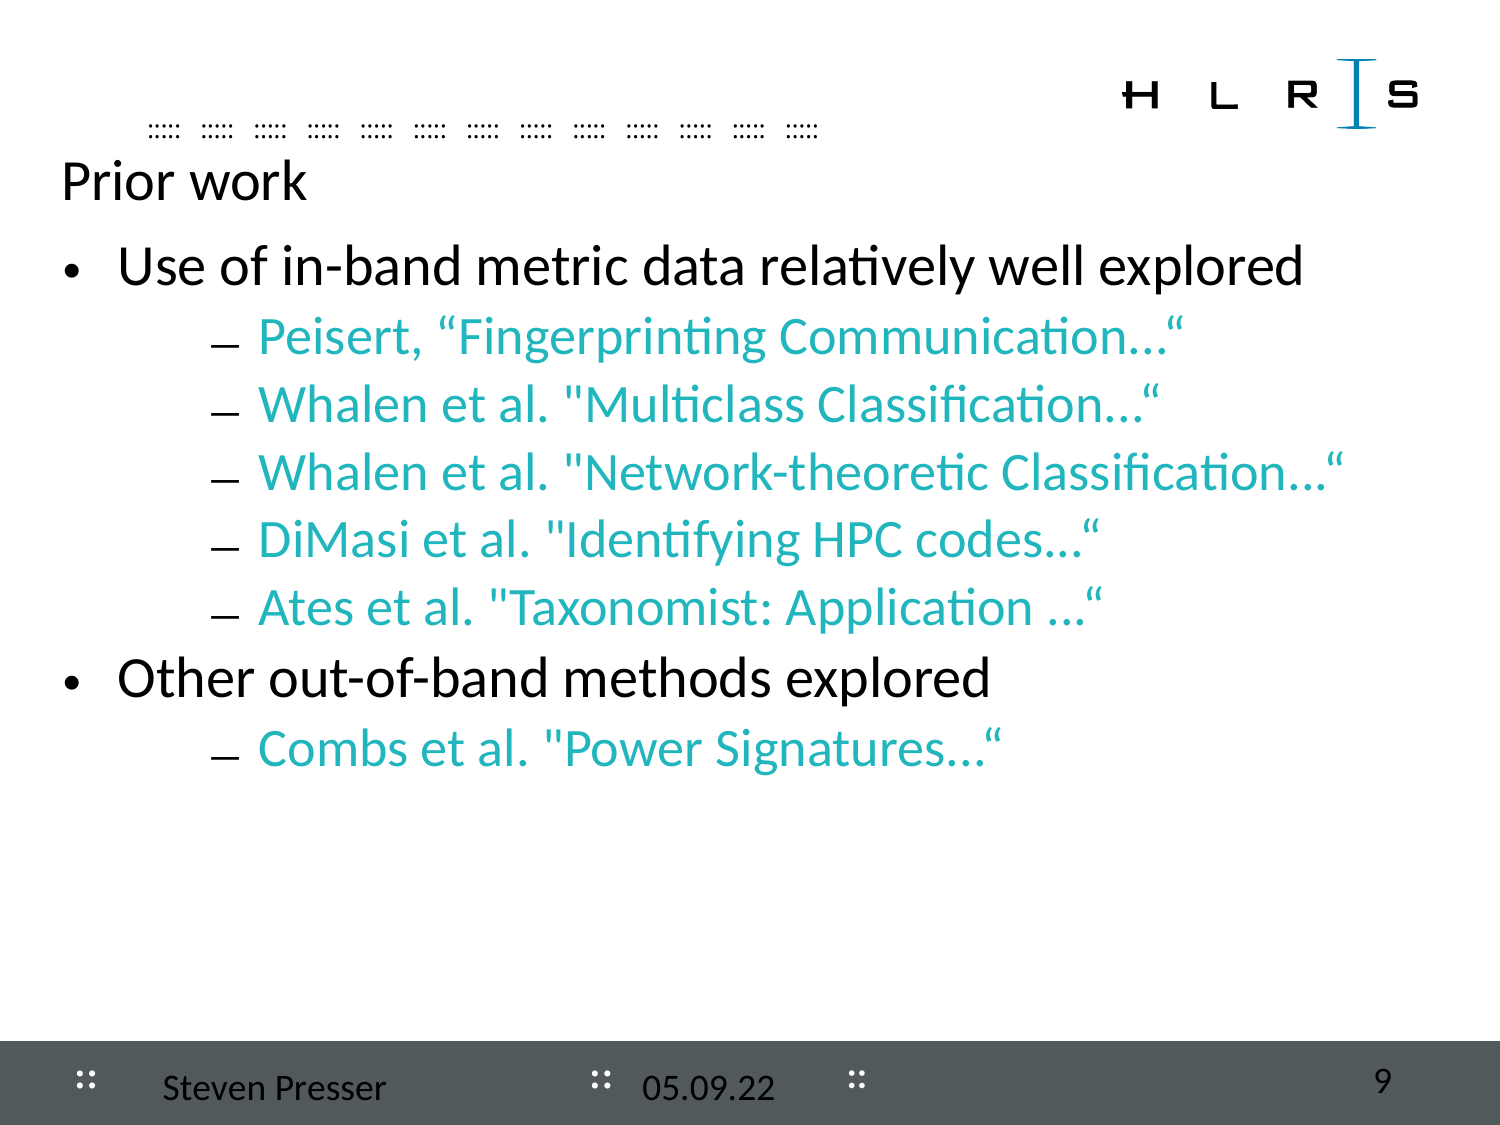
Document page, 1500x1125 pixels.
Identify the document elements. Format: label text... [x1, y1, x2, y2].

title Prior work [46, 108, 1464, 234]
picture [1360, 59, 1418, 108]
picture [1122, 59, 1353, 108]
list Use of in-band metric data relatively well explored Peisert, “Fingerprinting Communication...“ Whalen et al. "Multiclass Classification...“ Whalen et al. "Network-theoretic Classification...“ DiMasi et al. "Identifying HPC codes...“ Ates et al. "Taxonomist: Application ...“ Other out-of-band methods explored Combs et al. "Power Signatures...“ [46, 234, 1464, 977]
